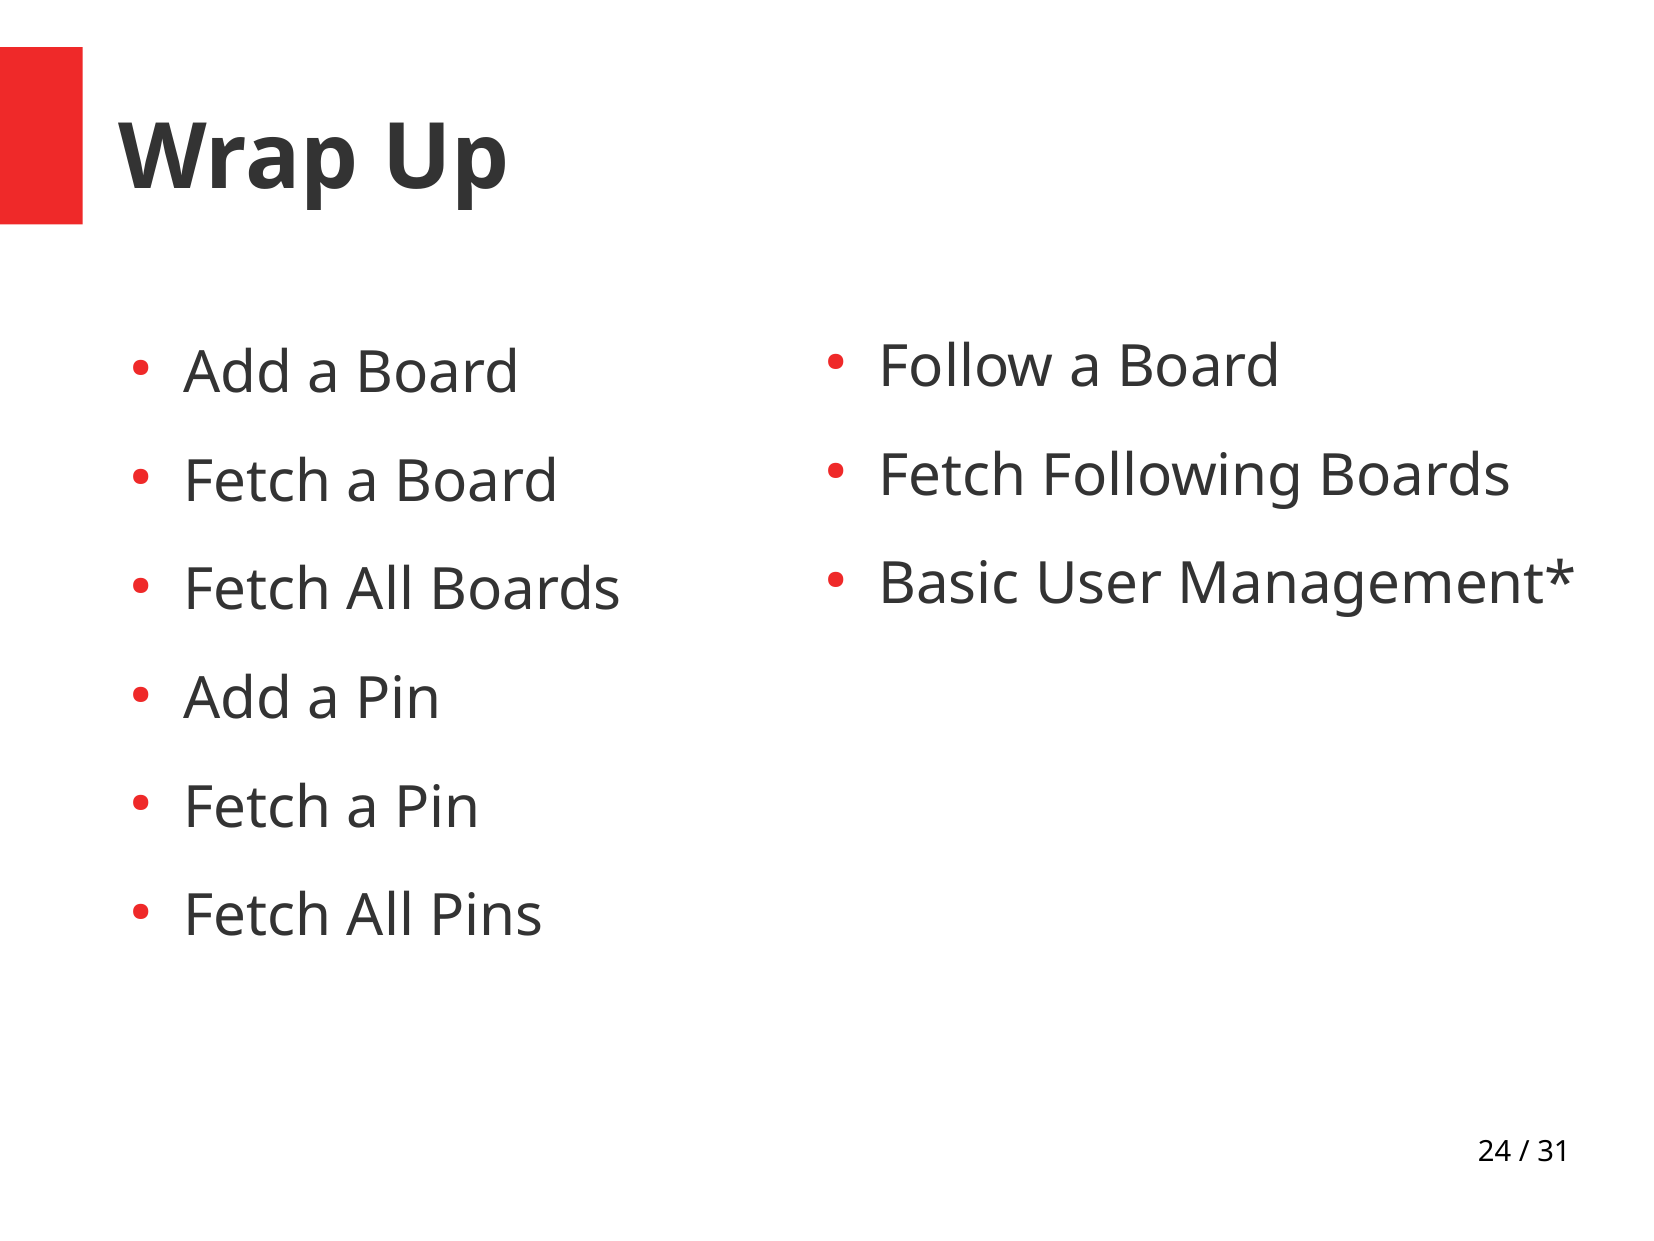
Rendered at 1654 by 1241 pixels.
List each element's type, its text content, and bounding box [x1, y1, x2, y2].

list Follow a Board Fetch Following Boards Basic User Management* [807, 324, 1581, 1044]
title Wrap Up [118, 49, 1571, 257]
list Add a Board Fetch a Board Fetch All Boards Add a Pin Fetch a Pin Fetch All Pins [112, 330, 886, 1050]
